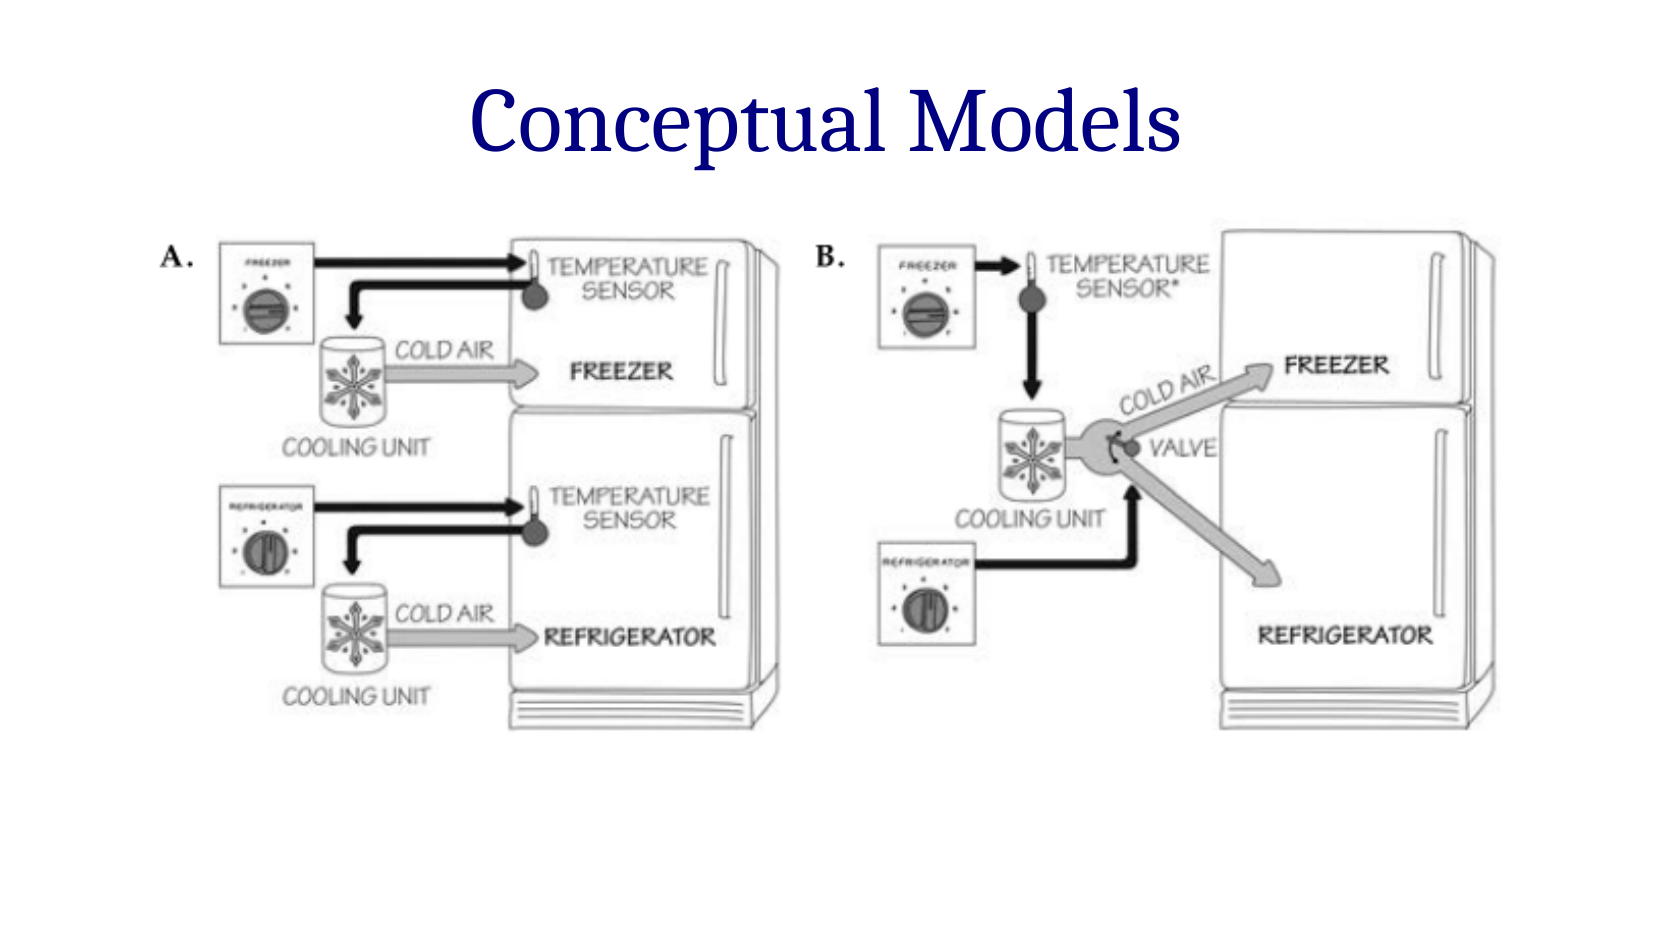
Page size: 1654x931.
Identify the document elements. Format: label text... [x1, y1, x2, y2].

picture [136, 217, 1517, 758]
title Conceptual Models [82, 37, 1571, 193]
